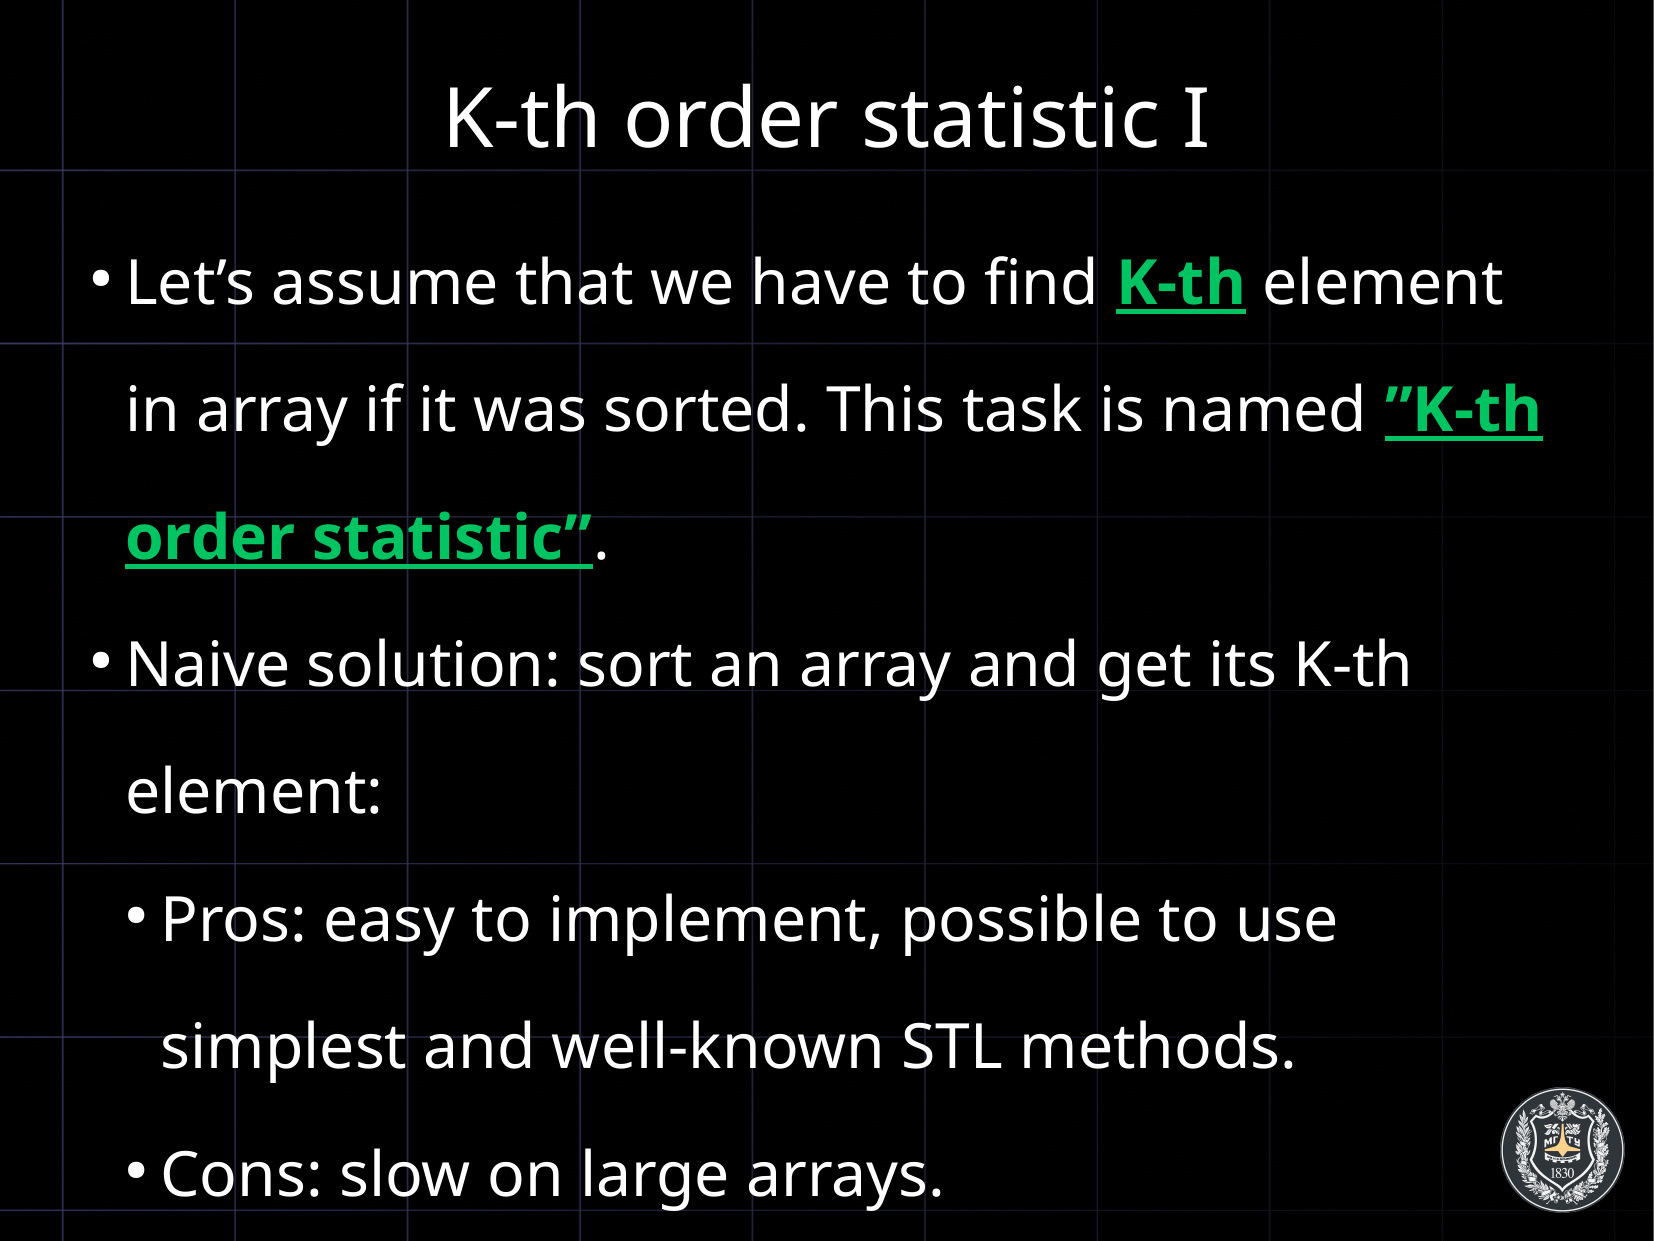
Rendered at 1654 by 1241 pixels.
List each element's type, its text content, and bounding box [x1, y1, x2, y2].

picture [0, 0, 1654, 1241]
title K-th order statistic I [82, 37, 1571, 187]
text_box Let’s assume that we have to find K-th element in array if it was sorted. This task is named ”K-th order statistic”. Naive solution: sort an array and get its K-th element: Pros: easy to implement, possible to use simplest and well-known STL methods. Cons: slow on large arrays. [75, 187, 1576, 1140]
